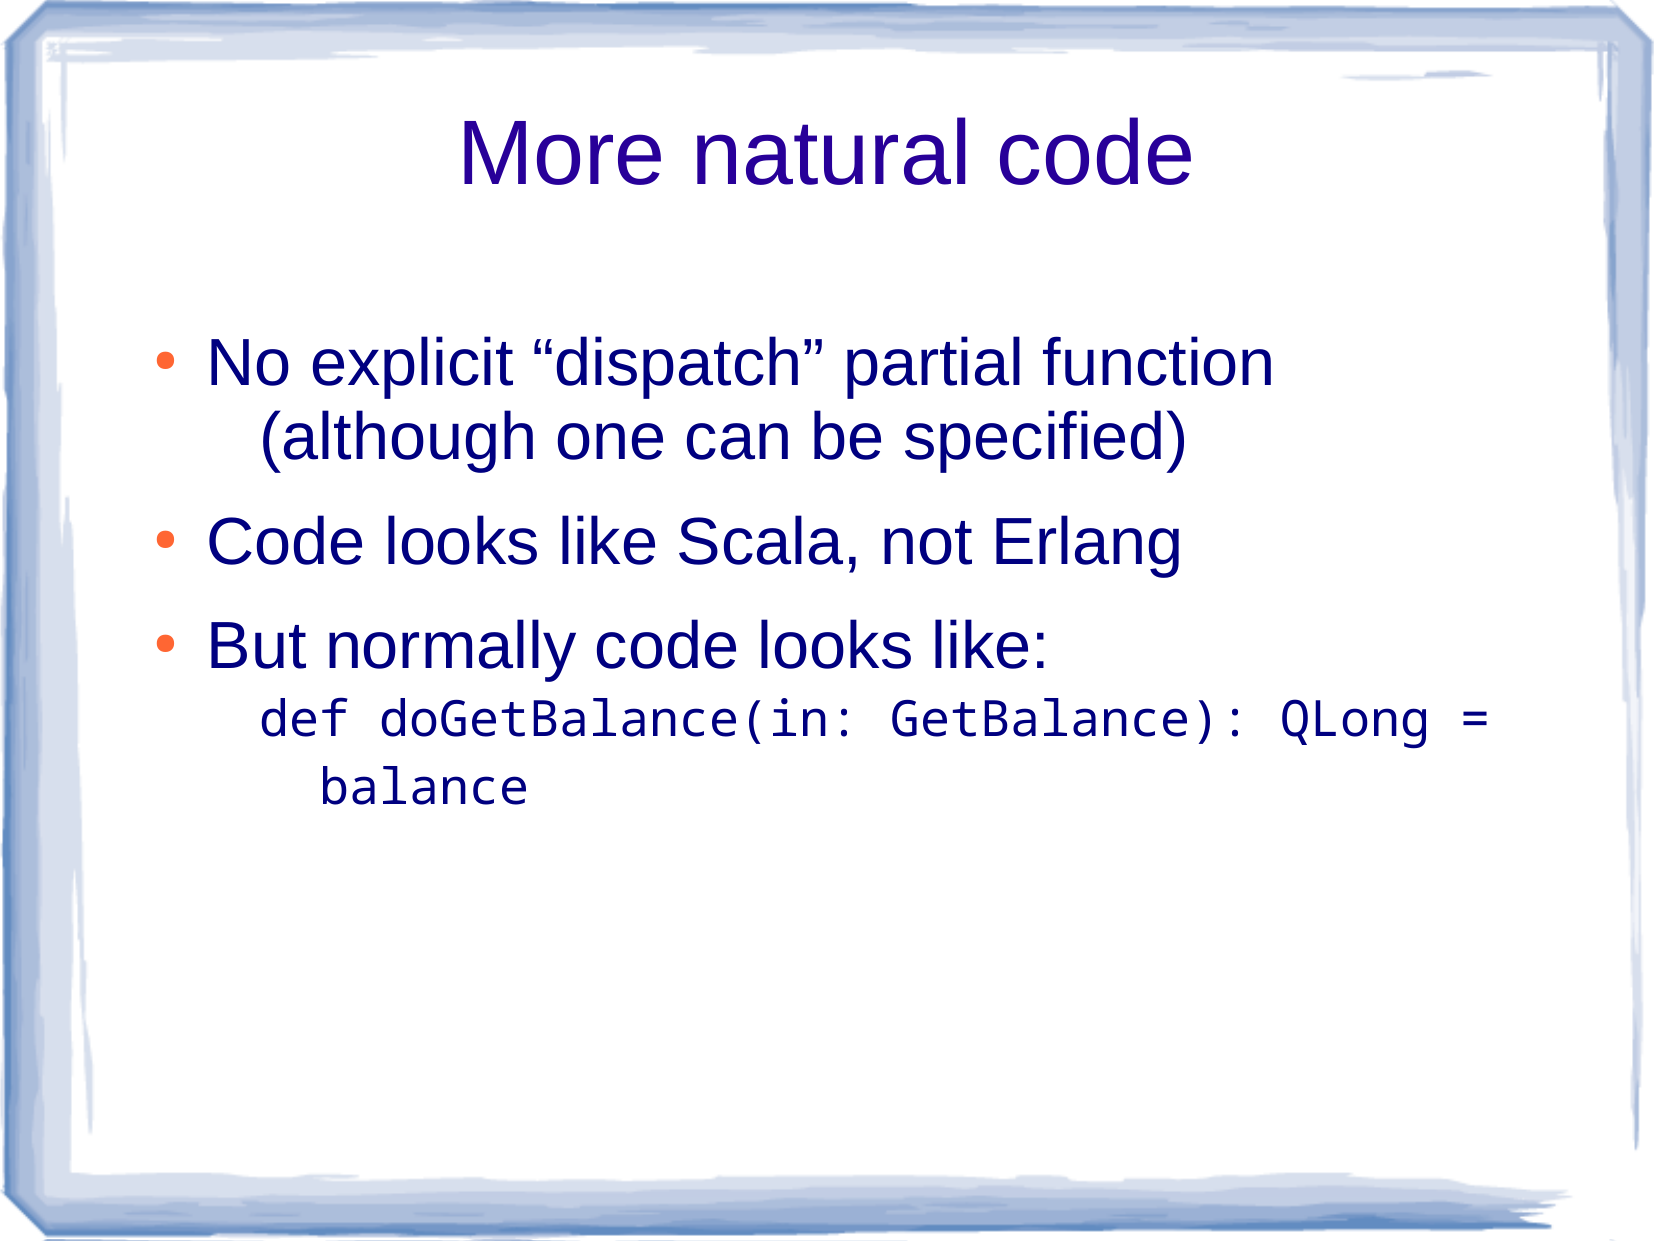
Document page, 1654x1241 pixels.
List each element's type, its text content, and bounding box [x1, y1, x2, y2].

picture [0, 0, 1654, 1241]
list No explicit “dispatch” partial function (although one can be specified) Code looks like Scala, not Erlang But normally code looks like: def doGetBalance(in: GetBalance): QLong = balance [118, 324, 1571, 1129]
title More natural code [82, 56, 1571, 250]
